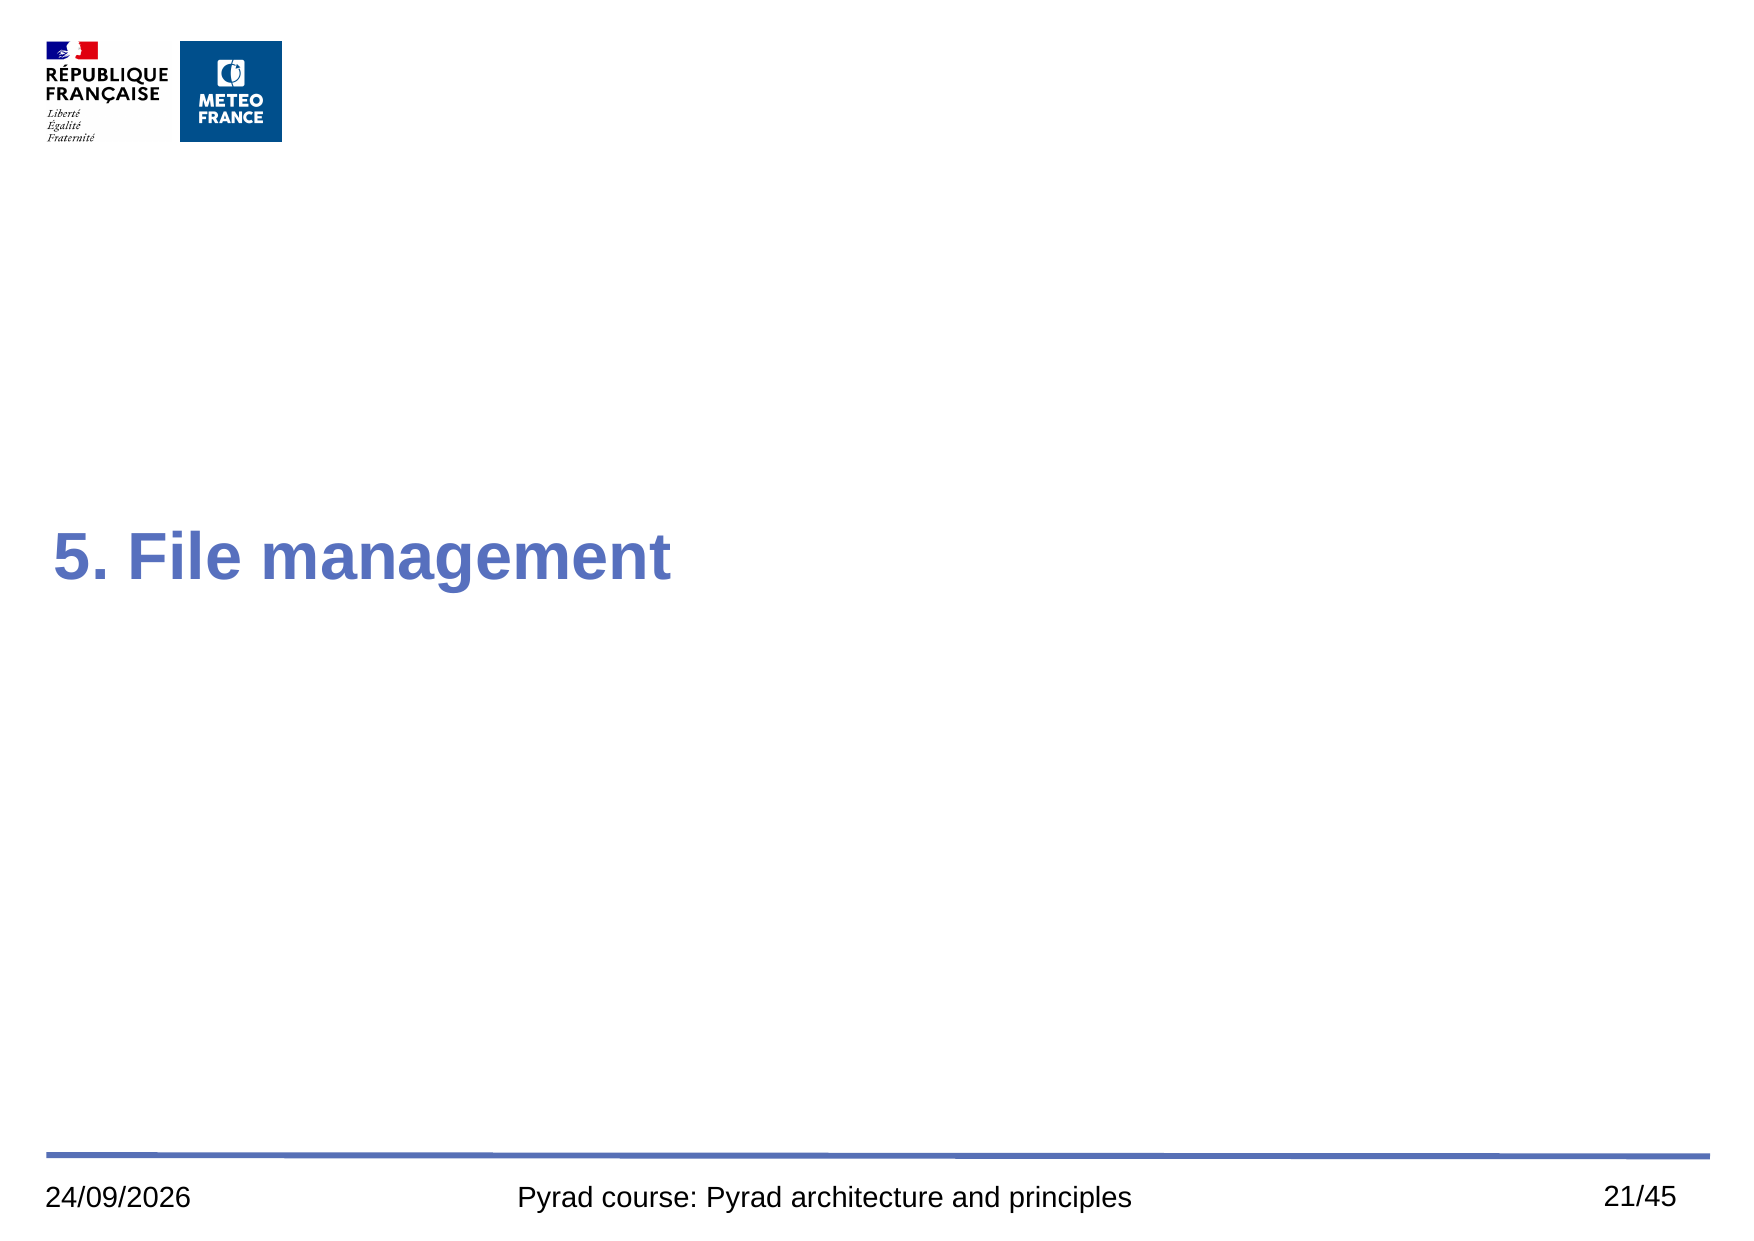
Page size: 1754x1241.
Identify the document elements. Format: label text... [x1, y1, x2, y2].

picture [46, 41, 172, 142]
picture [180, 41, 282, 142]
subtitle 5. File management [53, 321, 1440, 791]
